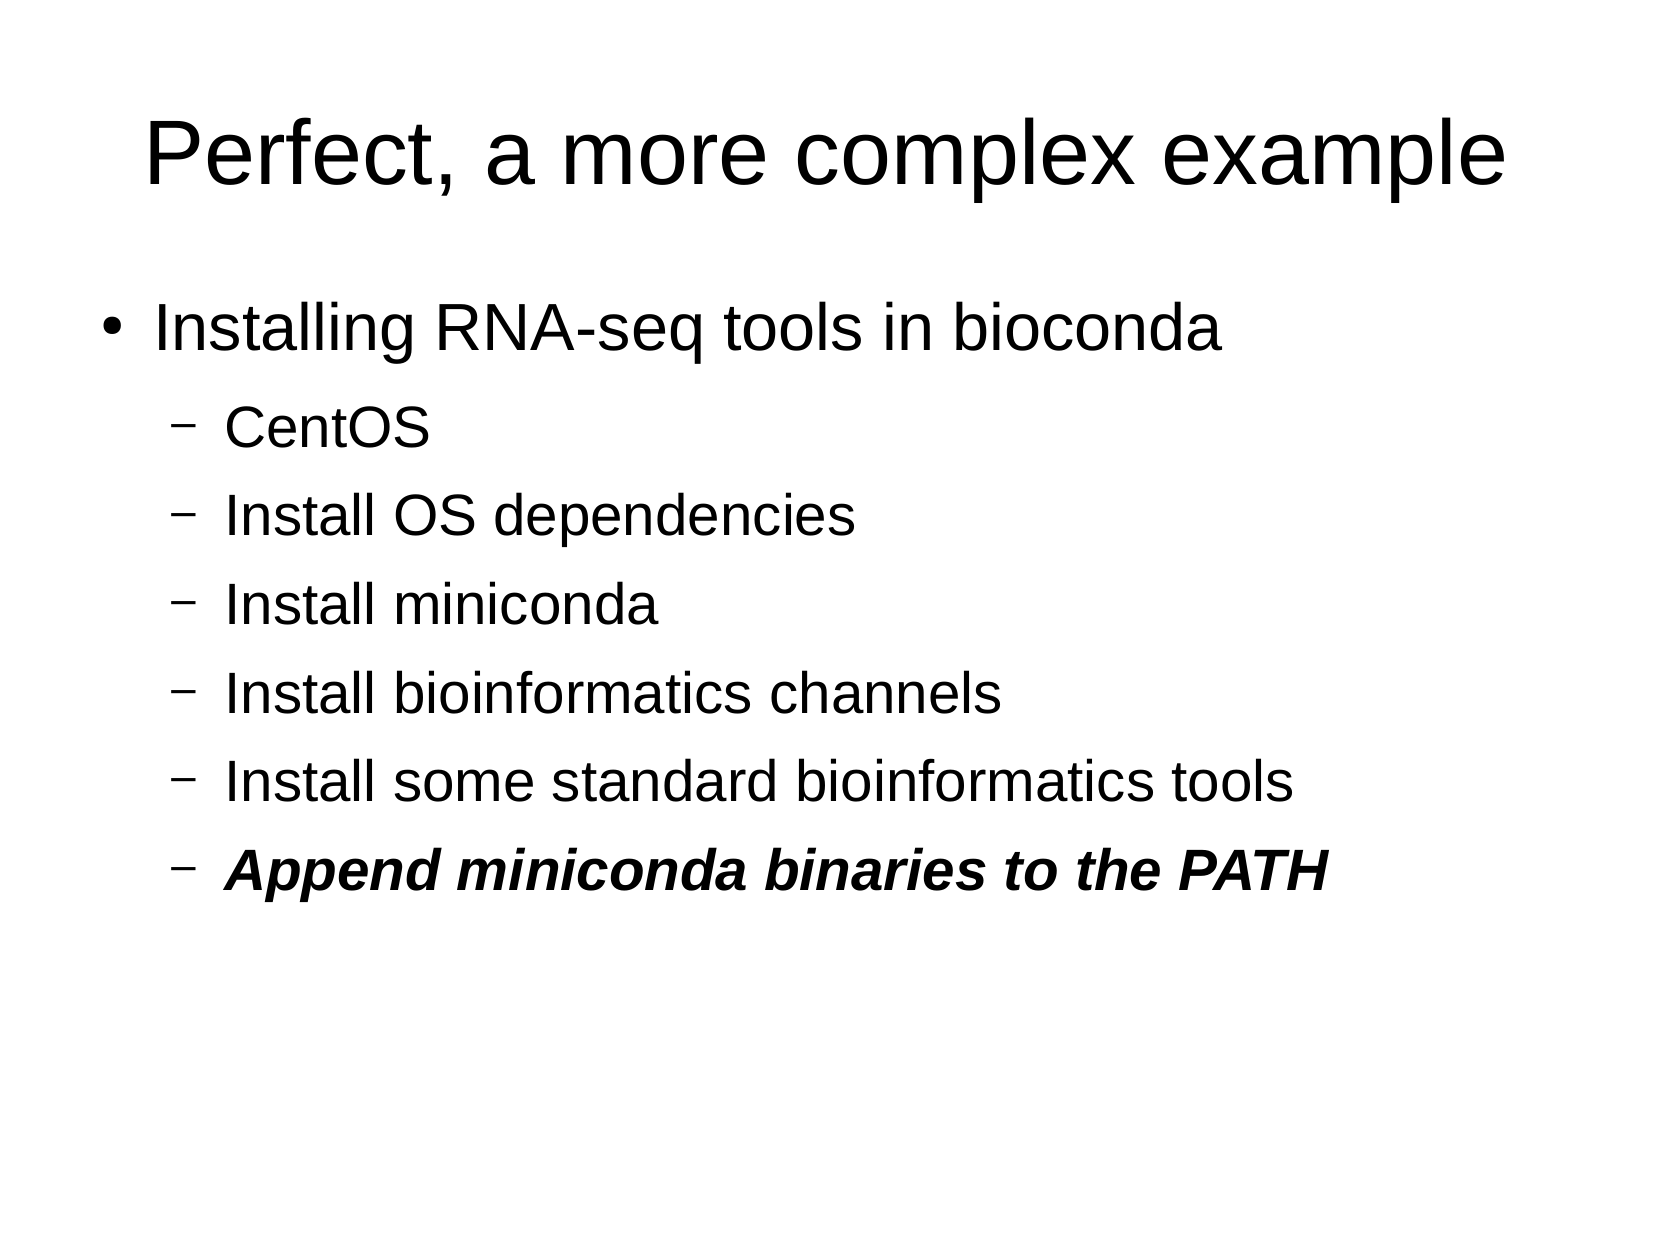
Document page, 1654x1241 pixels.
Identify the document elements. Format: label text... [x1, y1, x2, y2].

title Perfect, a more complex example [82, 49, 1571, 257]
list Installing RNA-seq tools in bioconda CentOS Install OS dependencies Install miniconda Install bioinformatics channels Install some standard bioinformatics tools Append miniconda binaries to the PATH [82, 290, 1571, 1010]
